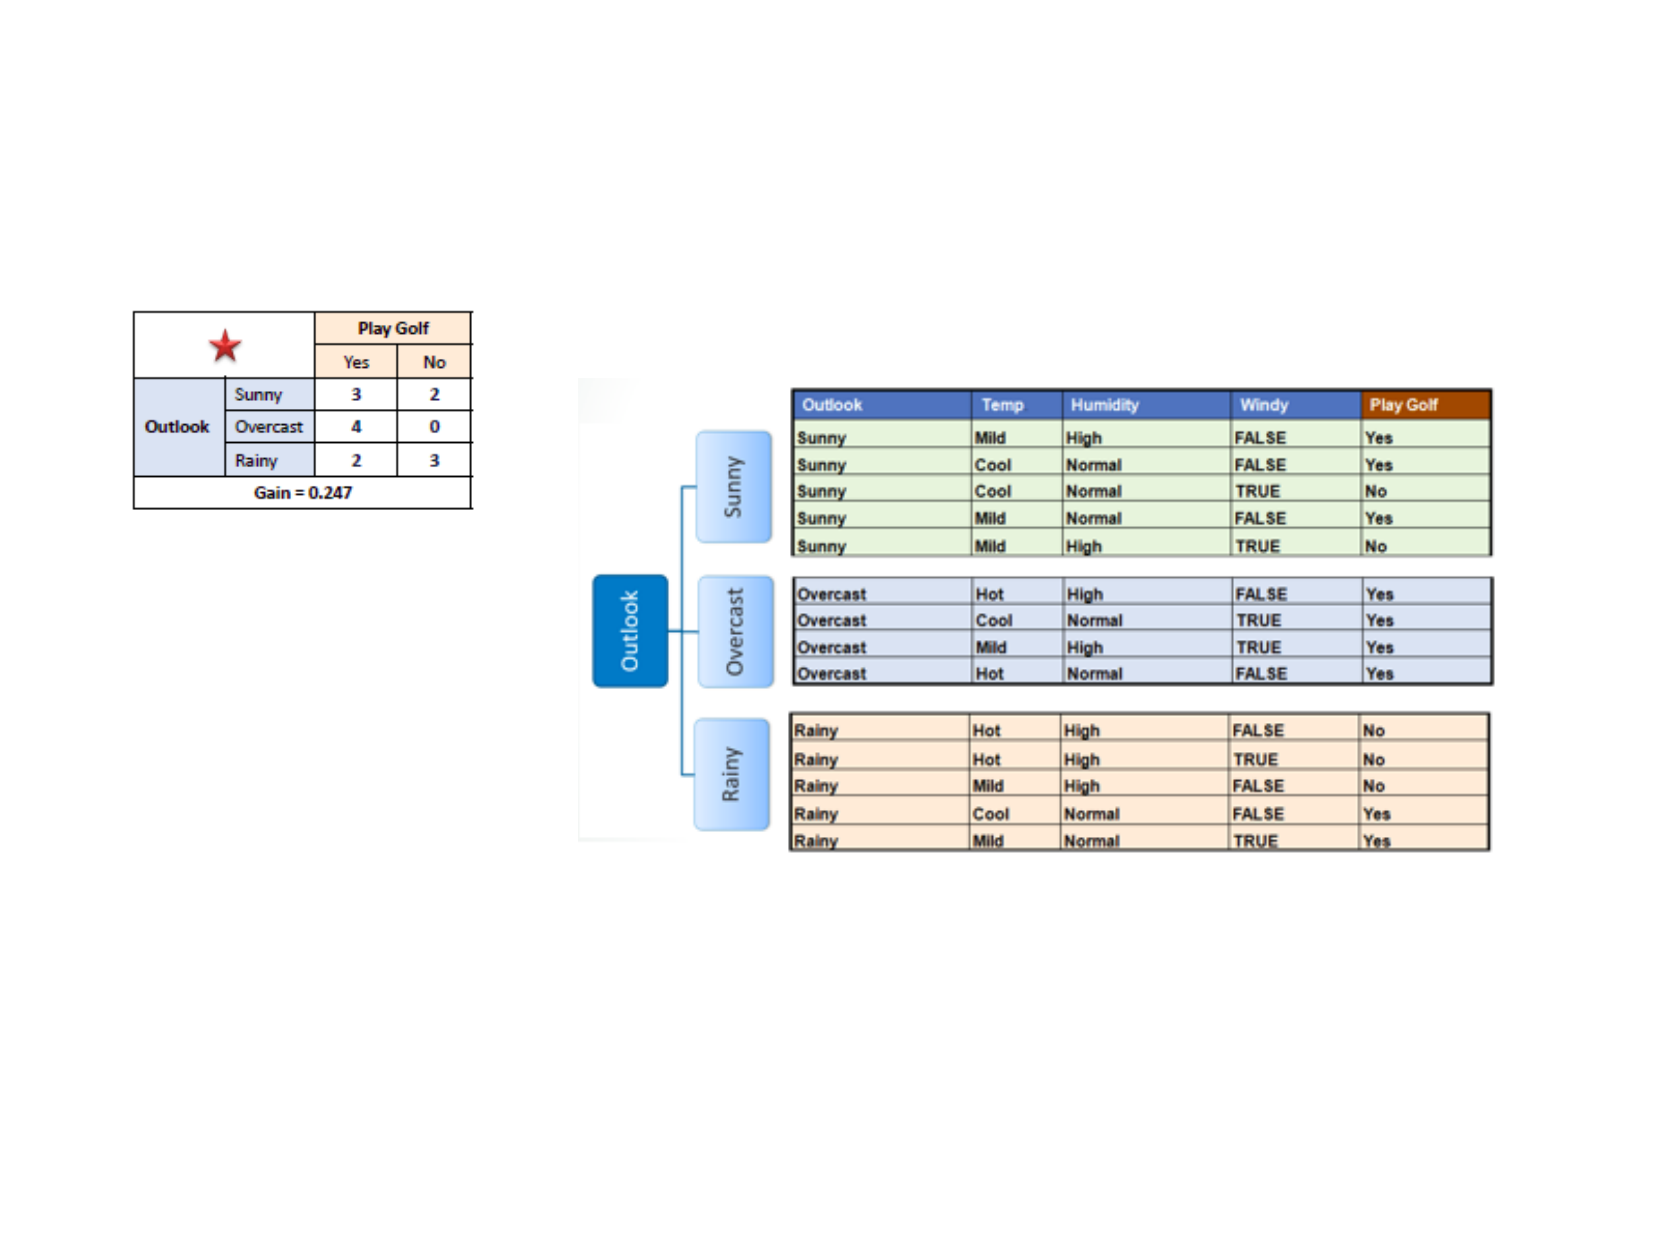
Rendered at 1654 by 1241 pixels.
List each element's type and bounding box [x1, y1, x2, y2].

picture [119, 290, 497, 535]
picture [578, 378, 1501, 863]
